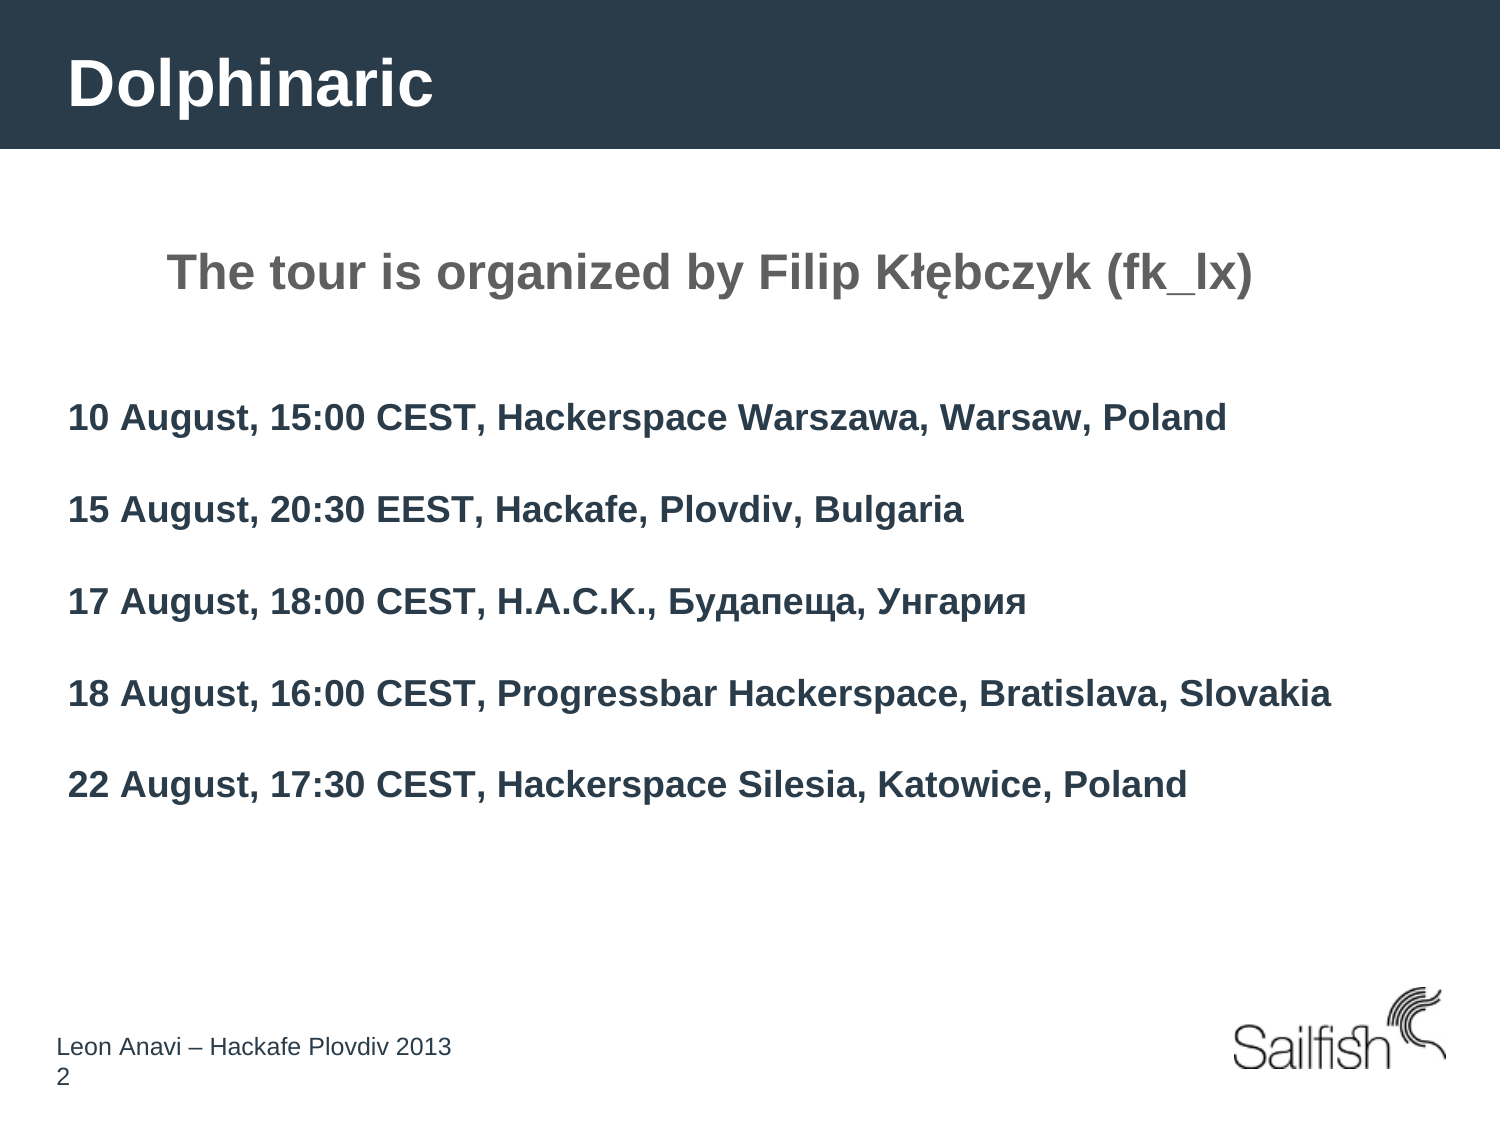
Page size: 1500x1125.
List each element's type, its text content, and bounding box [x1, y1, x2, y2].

picture [1234, 987, 1446, 1069]
text_box Dolphinaric [53, 32, 1466, 173]
text_box 10 August, 15:00 CEST, Hackerspace Warszawa, Warsaw, Poland 15 August, 20:30 EEST, Hackafe, Plovdiv, Bulgaria 17 August, 18:00 CEST, H.A.C.K., Будапеща, Унгария 18 August, 16:00 CEST, Progressbar Hackerspace, Bratislava, Slovakia 22 August, 17:30 CEST, Hackerspace Silesia, Katowice, Poland [53, 385, 1448, 906]
text_box The tour is organized by Filip Kłębczyk (fk_lx) [5, 231, 1415, 430]
